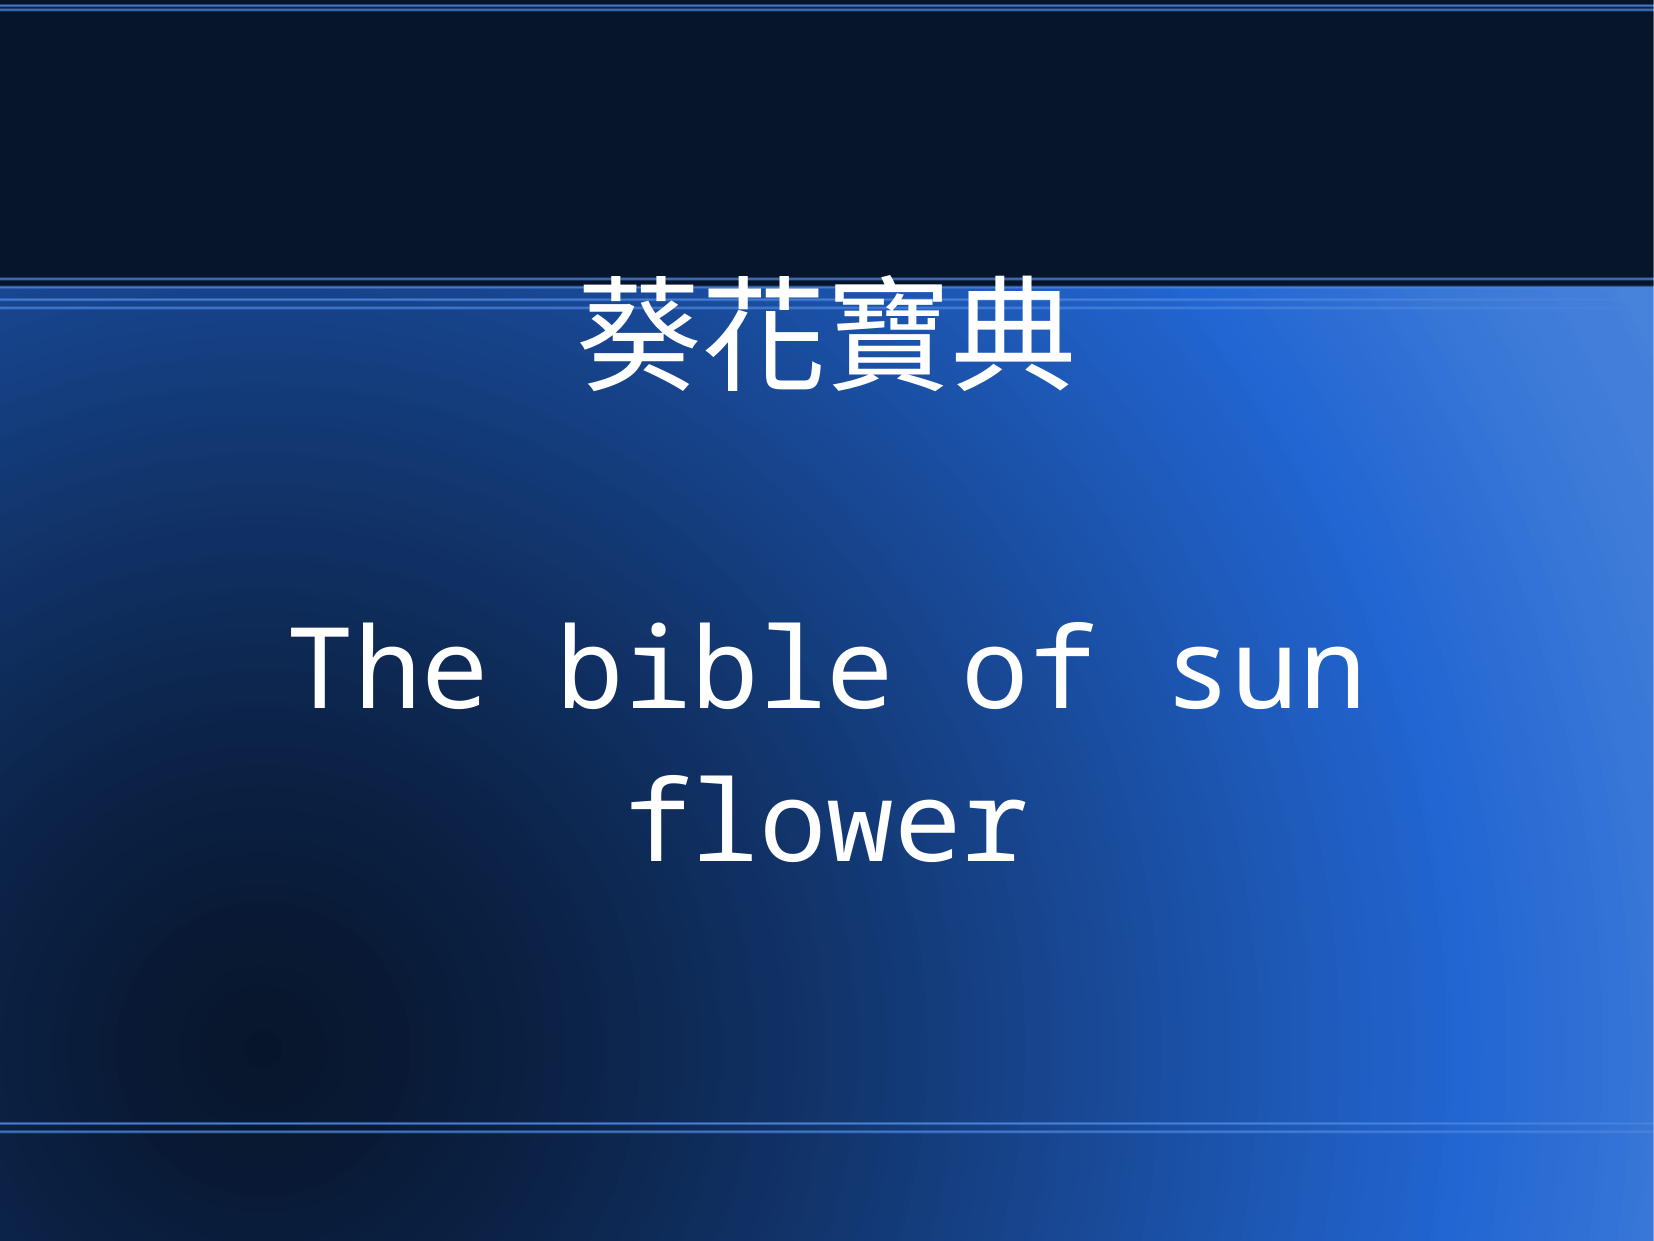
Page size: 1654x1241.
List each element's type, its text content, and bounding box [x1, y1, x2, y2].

picture [0, 0, 1654, 1241]
subtitle 葵花寶典 The bible of sun flower [82, 307, 1571, 1075]
